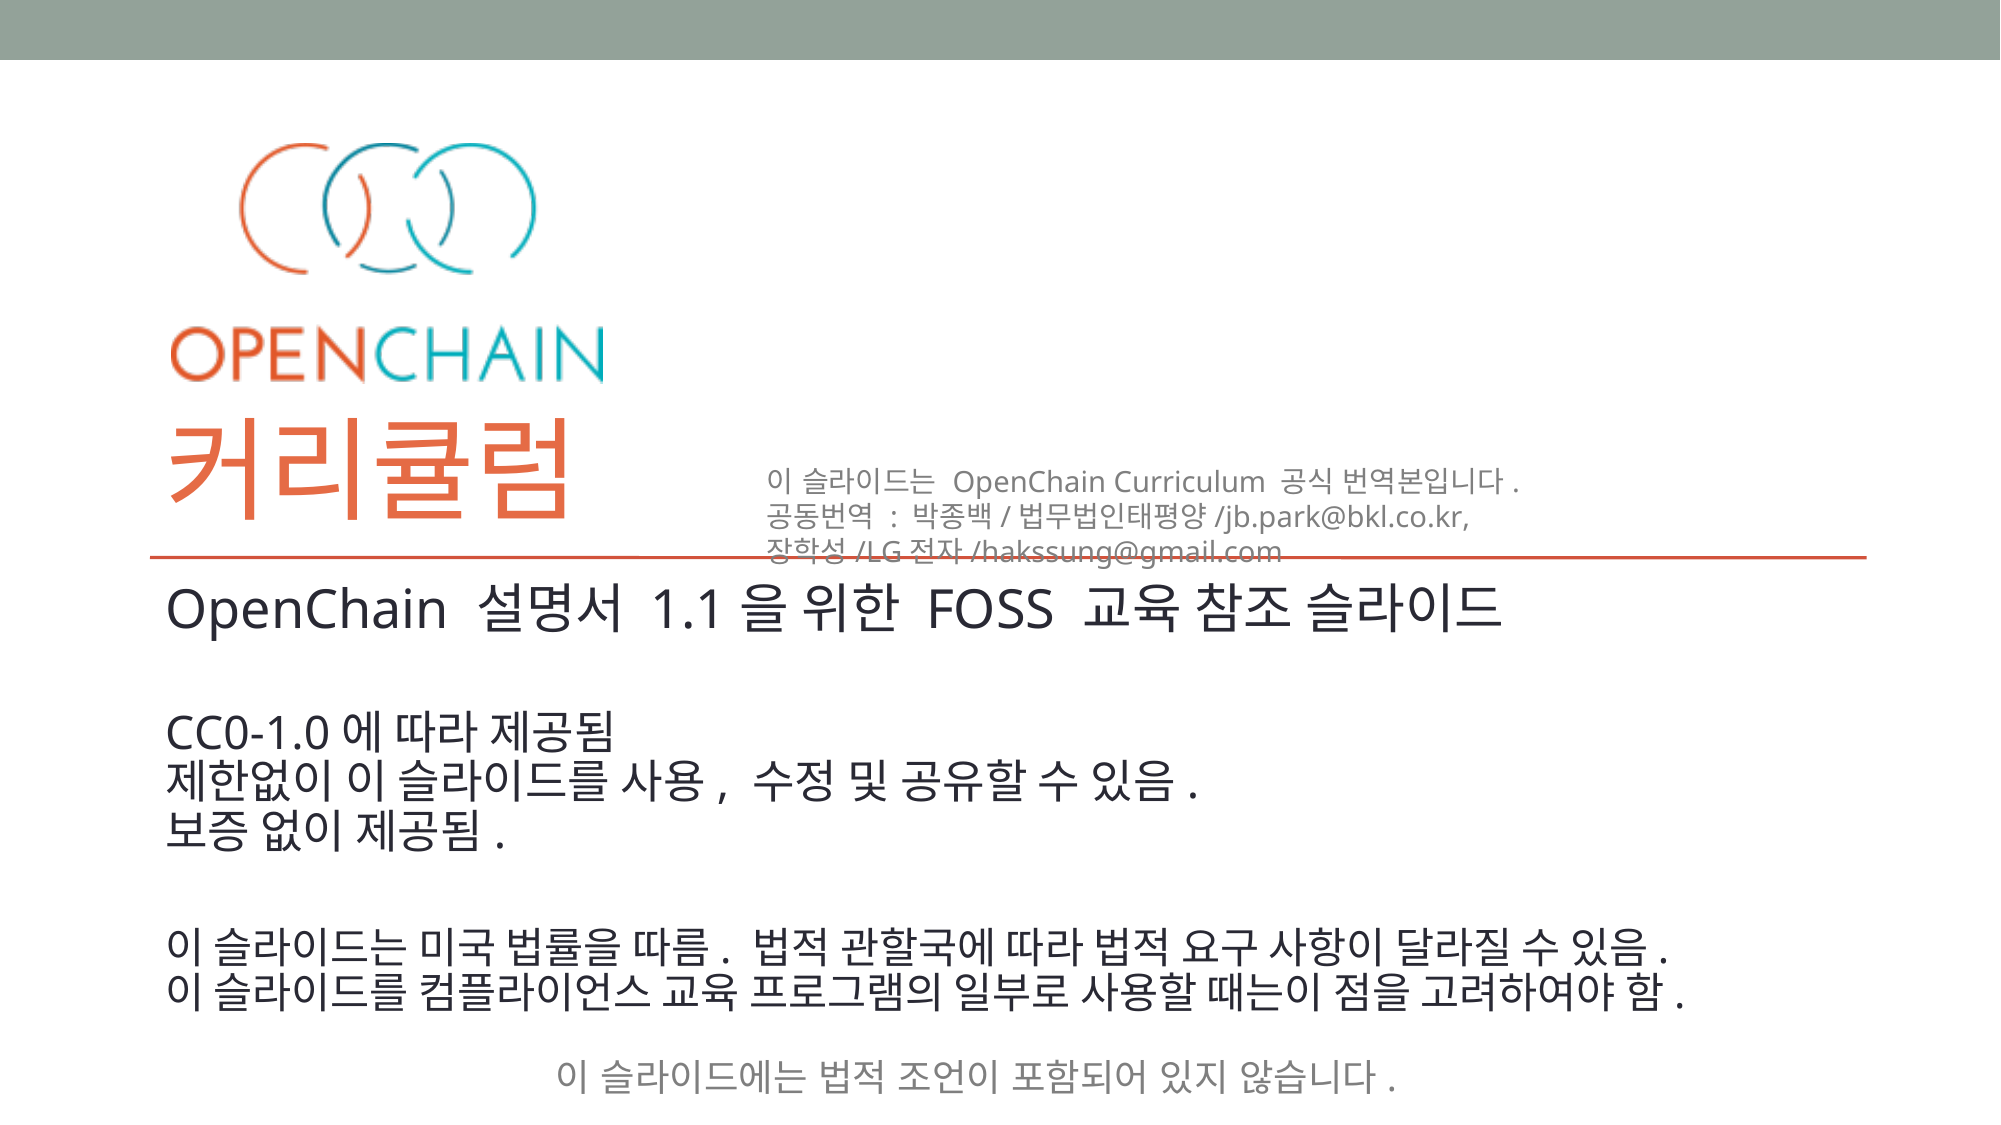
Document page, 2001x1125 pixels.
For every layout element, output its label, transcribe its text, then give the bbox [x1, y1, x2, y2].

subtitle OpenChain 설명서 1.1을 위한 FOSS 교육 참조 슬라이드 CC0-1.0에 따라 제공됨 제한없이 이 슬라이드를 사용, 수정 및 공유할 수 있음. 보증 없이 제공됨. 이 슬라이드는 미국 법률을 따름. 법적 관할국에 따라 법적 요구 사항이 달라질 수 있음. 이 슬라이드를 컴플라이언스 교육 프로그램의 일부로 사용할 때는이 점을 고려하여야 함. [150, 575, 1866, 1031]
title 커리큘럼 [150, 224, 1867, 542]
text_box 이 슬라이드는 OpenChain Curriculum 공식 번역본입니다. 공동번역 : 박종백/법무법인태평양/jb.park@bkl.co.kr, 장학성/LG전자/hakssung@gmail.com [751, 456, 1981, 551]
picture [171, 143, 603, 384]
